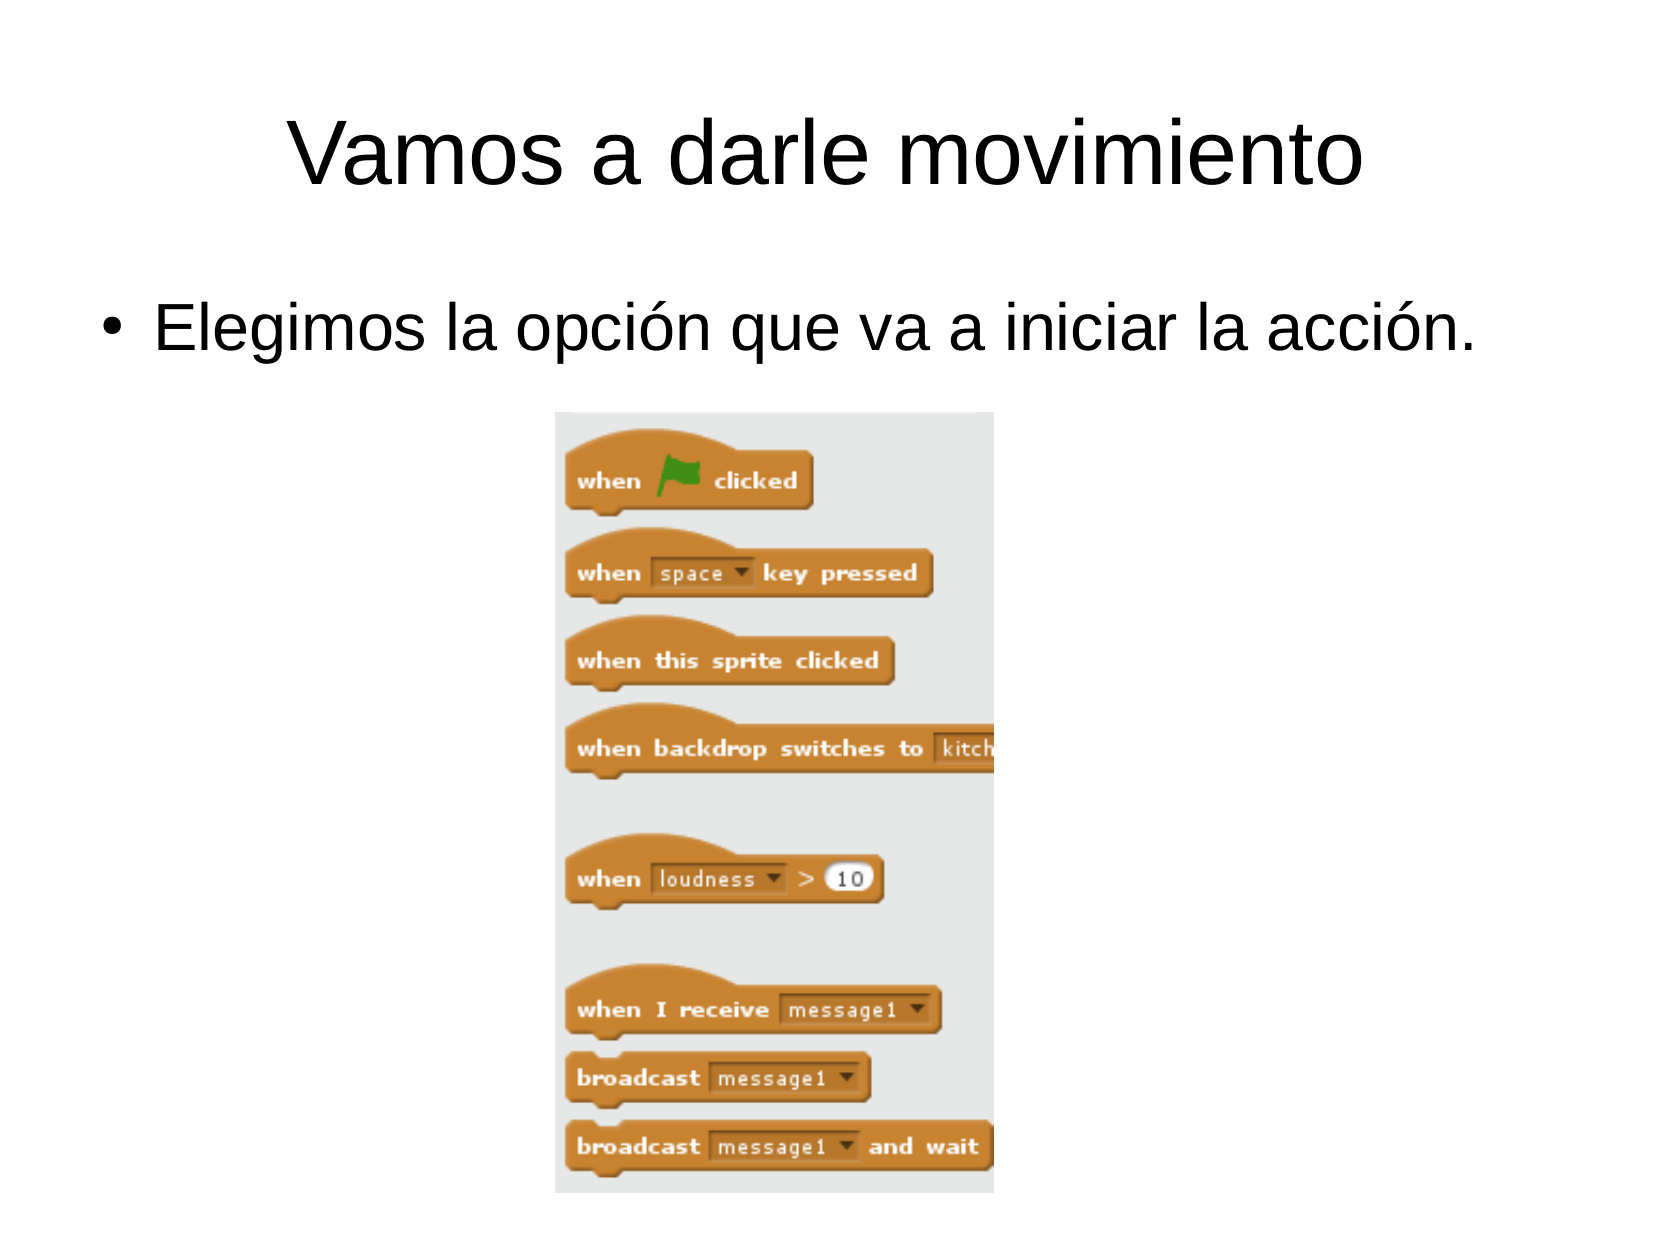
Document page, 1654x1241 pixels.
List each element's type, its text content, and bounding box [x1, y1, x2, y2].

title Vamos a darle movimiento [82, 49, 1571, 257]
picture [555, 412, 994, 1193]
list Elegimos la opción que va a iniciar la acción. [82, 290, 1571, 438]
